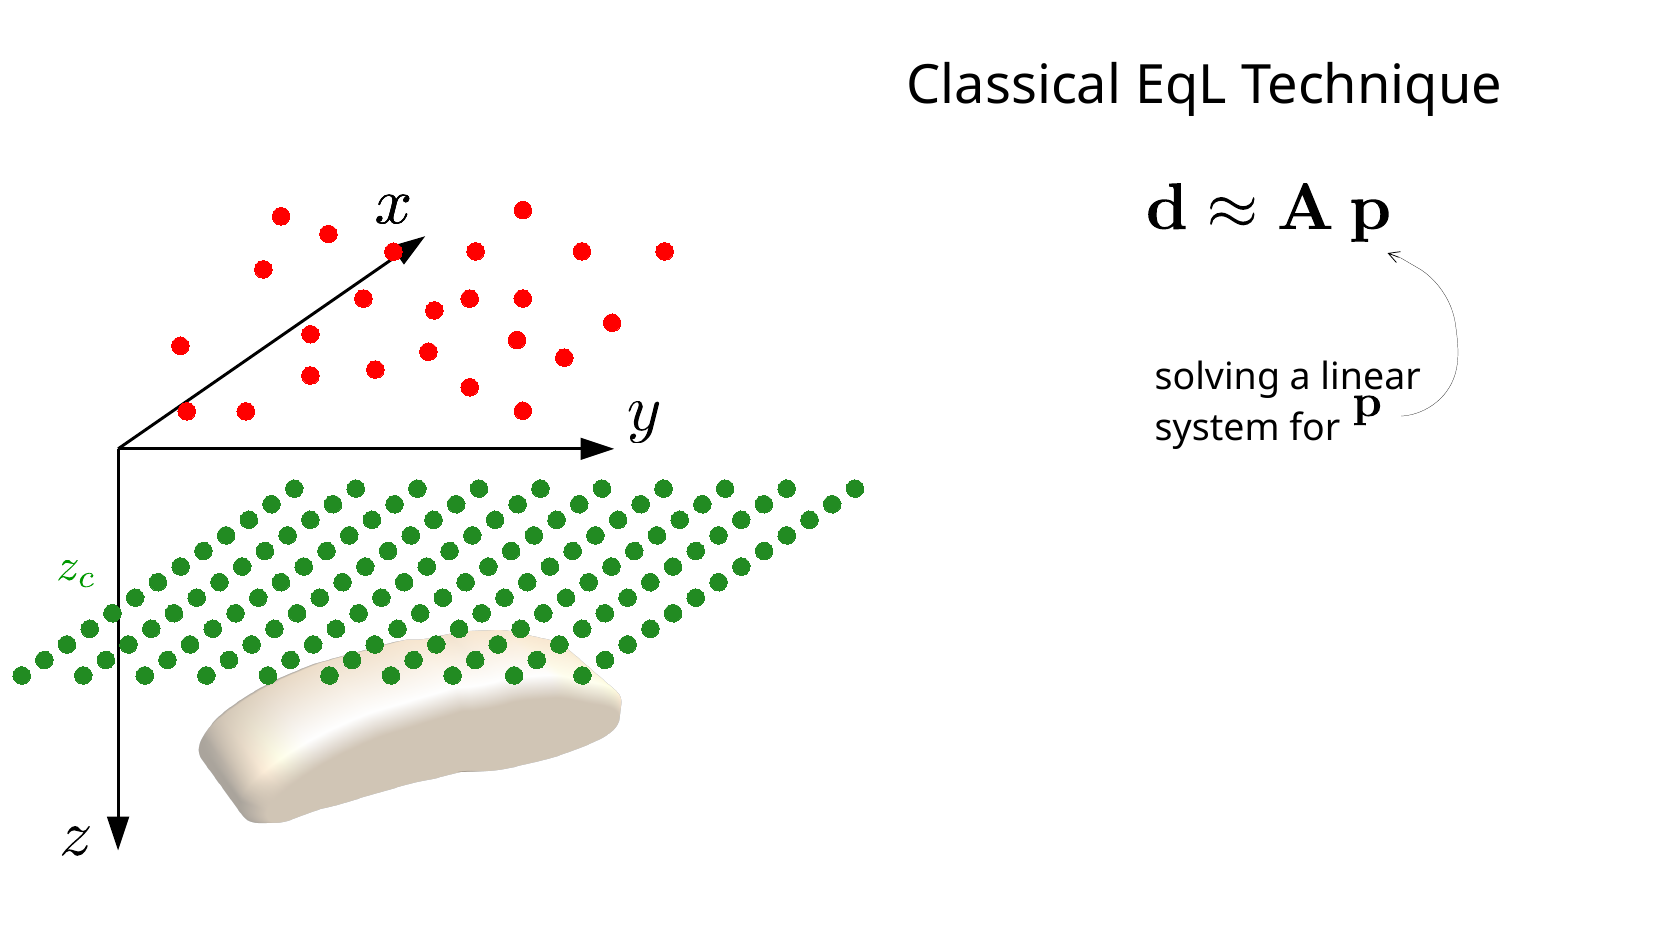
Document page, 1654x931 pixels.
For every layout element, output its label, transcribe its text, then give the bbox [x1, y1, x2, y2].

text_box [217, 526, 235, 545]
text_box [74, 666, 93, 685]
text_box [777, 526, 796, 545]
text_box [126, 588, 145, 607]
text_box [272, 573, 290, 592]
text_box [197, 666, 216, 685]
text_box [171, 557, 190, 576]
text_box [142, 619, 161, 638]
text_box [301, 510, 320, 529]
text_box [226, 604, 245, 623]
text_box [709, 526, 728, 545]
text_box [240, 510, 258, 529]
text_box [508, 495, 527, 514]
text_box [488, 635, 507, 654]
text_box [625, 542, 644, 560]
text_box [593, 479, 611, 498]
text_box [135, 666, 154, 685]
text_box [655, 242, 674, 261]
text_box [382, 666, 400, 685]
text_box [379, 542, 397, 560]
text_box [259, 666, 277, 685]
text_box [518, 573, 537, 592]
text_box [466, 651, 485, 669]
text_box [573, 242, 591, 261]
text_box [310, 588, 329, 607]
text_box [508, 331, 526, 349]
text_box [304, 635, 323, 654]
text_box [541, 557, 559, 576]
text_box [249, 588, 268, 607]
text_box [346, 479, 365, 498]
text_box [278, 526, 297, 545]
text_box [301, 325, 320, 344]
text_box [513, 289, 532, 308]
text_box [527, 651, 546, 669]
text_box [324, 495, 342, 514]
text_box [285, 479, 304, 498]
text_box [365, 635, 384, 654]
text_box [317, 542, 336, 560]
text_box [463, 526, 482, 545]
text_box [281, 651, 300, 669]
picture [1145, 183, 1392, 242]
text_box [664, 604, 682, 623]
text_box [505, 666, 523, 685]
text_box [514, 201, 532, 219]
text_box [349, 604, 368, 623]
text_box [618, 588, 637, 607]
text_box [242, 635, 261, 654]
text_box [664, 557, 682, 576]
text_box [12, 666, 31, 685]
text_box [502, 542, 520, 560]
text_box [203, 619, 222, 638]
text_box [265, 619, 284, 638]
text_box [327, 619, 345, 638]
text_box [187, 588, 206, 607]
text_box Classical EqL Technique [891, 37, 1616, 113]
text_box [450, 619, 468, 638]
text_box [479, 557, 498, 576]
text_box [486, 510, 504, 529]
text_box [320, 666, 339, 685]
text_box [586, 526, 605, 545]
text_box [800, 510, 819, 529]
text_box [434, 588, 452, 607]
text_box [511, 619, 530, 638]
text_box [210, 573, 229, 592]
text_box [401, 526, 420, 545]
text_box [333, 573, 352, 592]
text_box [460, 378, 479, 397]
text_box [573, 619, 592, 638]
text_box [716, 479, 734, 498]
text_box [555, 348, 574, 367]
text_box [220, 651, 238, 669]
text_box [181, 635, 199, 654]
text_box [165, 604, 183, 623]
text_box [693, 495, 712, 514]
text_box [550, 635, 569, 654]
text_box [447, 495, 466, 514]
text_box [470, 479, 488, 498]
picture [56, 560, 95, 588]
text_box [563, 542, 582, 560]
text_box [177, 402, 196, 421]
text_box [686, 542, 705, 560]
text_box [262, 495, 281, 514]
text_box [411, 604, 430, 623]
text_box [301, 366, 320, 385]
text_box [233, 557, 252, 576]
text_box [194, 542, 213, 560]
text_box [319, 225, 338, 243]
text_box [602, 557, 621, 576]
text_box [570, 495, 589, 514]
text_box [149, 573, 167, 592]
text_box solving a linear system for [1139, 342, 1434, 440]
text_box [80, 619, 99, 638]
picture [626, 401, 662, 443]
text_box [846, 479, 864, 498]
text_box [573, 666, 592, 685]
picture [374, 194, 413, 224]
text_box [654, 479, 673, 498]
text_box [709, 573, 728, 592]
text_box [440, 542, 459, 560]
text_box [158, 651, 177, 669]
text_box [417, 557, 436, 576]
text_box [254, 260, 273, 279]
text_box [460, 289, 479, 308]
text_box [641, 619, 660, 638]
text_box [732, 510, 751, 529]
text_box [424, 510, 443, 529]
text_box [427, 635, 446, 654]
text_box [35, 651, 54, 669]
text_box [236, 402, 255, 421]
picture [1352, 395, 1382, 426]
text_box [531, 479, 550, 498]
text_box [603, 313, 621, 332]
text_box [631, 495, 650, 514]
text_box [384, 242, 403, 261]
text_box [171, 336, 190, 355]
text_box [557, 588, 575, 607]
text_box [443, 666, 462, 685]
text_box [288, 604, 306, 623]
text_box [58, 635, 76, 654]
text_box [256, 542, 274, 560]
text_box [732, 557, 751, 576]
text_box [596, 651, 614, 669]
text_box [472, 604, 491, 623]
text_box [103, 604, 122, 623]
text_box [372, 588, 391, 607]
text_box [755, 495, 773, 514]
text_box [686, 588, 705, 607]
text_box [404, 651, 423, 669]
text_box [670, 510, 689, 529]
text_box [495, 588, 514, 607]
text_box [272, 207, 290, 226]
text_box [356, 557, 375, 576]
text_box [366, 360, 385, 379]
text_box [648, 526, 666, 545]
text_box [343, 651, 361, 669]
text_box [385, 495, 404, 514]
text_box [525, 526, 543, 545]
text_box [609, 510, 627, 529]
text_box [641, 573, 660, 592]
text_box [456, 573, 475, 592]
text_box [419, 342, 438, 361]
text_box [514, 401, 532, 420]
text_box [340, 526, 359, 545]
text_box [363, 510, 381, 529]
text_box [595, 604, 614, 623]
text_box [755, 542, 773, 560]
text_box [823, 495, 842, 514]
text_box [119, 635, 138, 654]
text_box [777, 479, 796, 498]
text_box [534, 604, 553, 623]
text_box [388, 619, 407, 638]
text_box [408, 479, 427, 498]
text_box [97, 651, 115, 669]
text_box [425, 301, 444, 320]
text_box [547, 510, 566, 529]
text_box [354, 289, 373, 308]
text_box [579, 573, 598, 592]
text_box [466, 242, 485, 261]
text_box [395, 573, 413, 592]
text_box [618, 635, 637, 654]
text_box [294, 557, 313, 576]
picture [59, 826, 93, 856]
